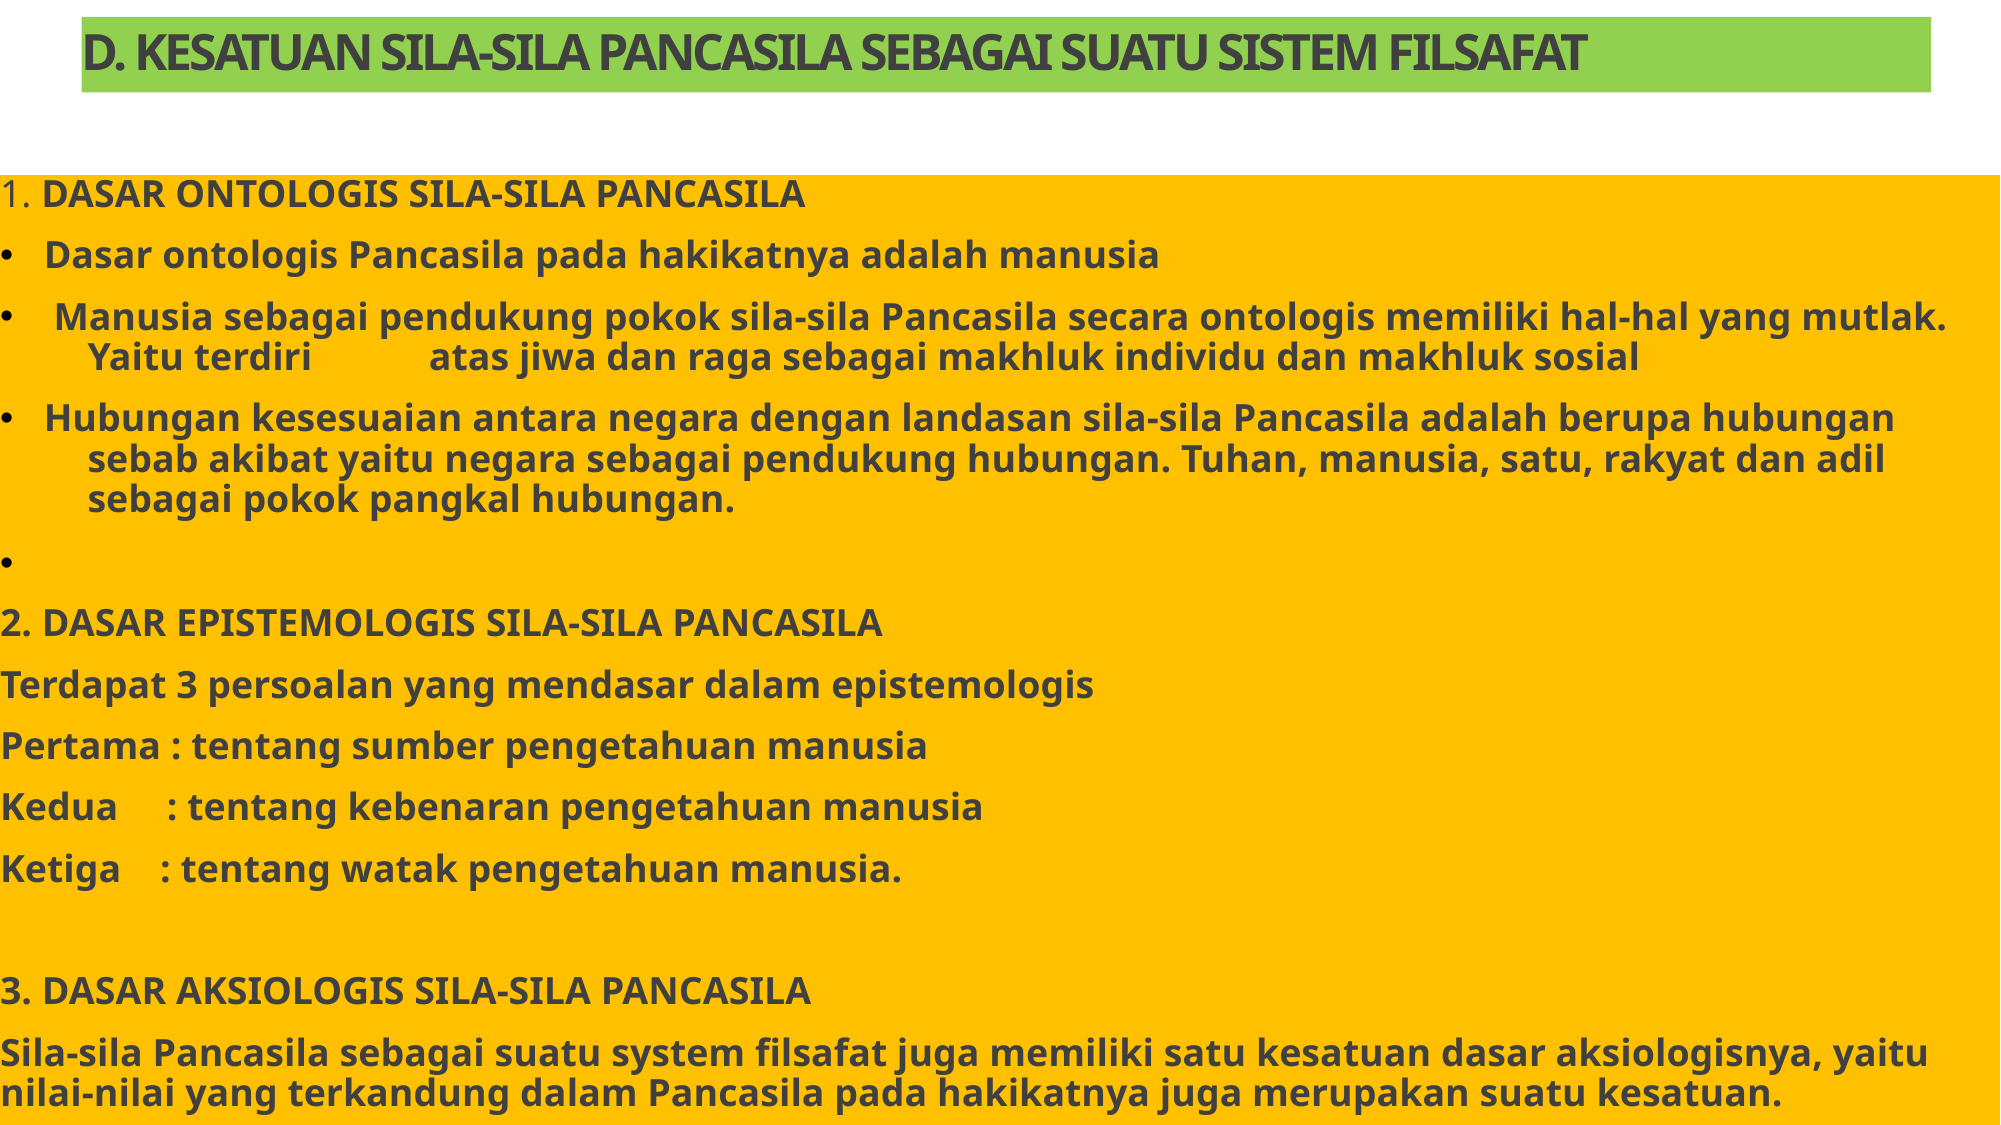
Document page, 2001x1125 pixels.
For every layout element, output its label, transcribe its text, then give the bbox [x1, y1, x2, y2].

list 1. DASAR ONTOLOGIS SILA-SILA PANCASILA Dasar ontologis Pancasila pada hakikatnya adalah manusia Manusia sebagai pendukung pokok sila-sila Pancasila secara ontologis memiliki hal-hal yang mutlak. Yaitu terdiri atas jiwa dan raga sebagai makhluk individu dan makhluk sosial Hubungan kesesuaian antara negara dengan landasan sila-sila Pancasila adalah berupa hubungan sebab akibat yaitu negara sebagai pendukung hubungan. Tuhan, manusia, satu, rakyat dan adil sebagai pokok pangkal hubungan. 2. DASAR EPISTEMOLOGIS SILA-SILA PANCASILA Terdapat 3 persoalan yang mendasar dalam epistemologis Pertama : tentang sumber pengetahuan manusia Kedua : tentang kebenaran pengetahuan manusia Ketiga : tentang watak pengetahuan manusia. 3. DASAR AKSIOLOGIS SILA-SILA PANCASILA Sila-sila Pancasila sebagai suatu system filsafat juga memiliki satu kesatuan dasar aksiologisnya, yaitu nilai-nilai yang terkandung dalam Pancasila pada hakikatnya juga merupakan suatu kesatuan. [0, 175, 2000, 1125]
title D. KESATUAN SILA-SILA PANCASILA SEBAGAI SUATU SISTEM FILSAFAT [81, 16, 1932, 93]
